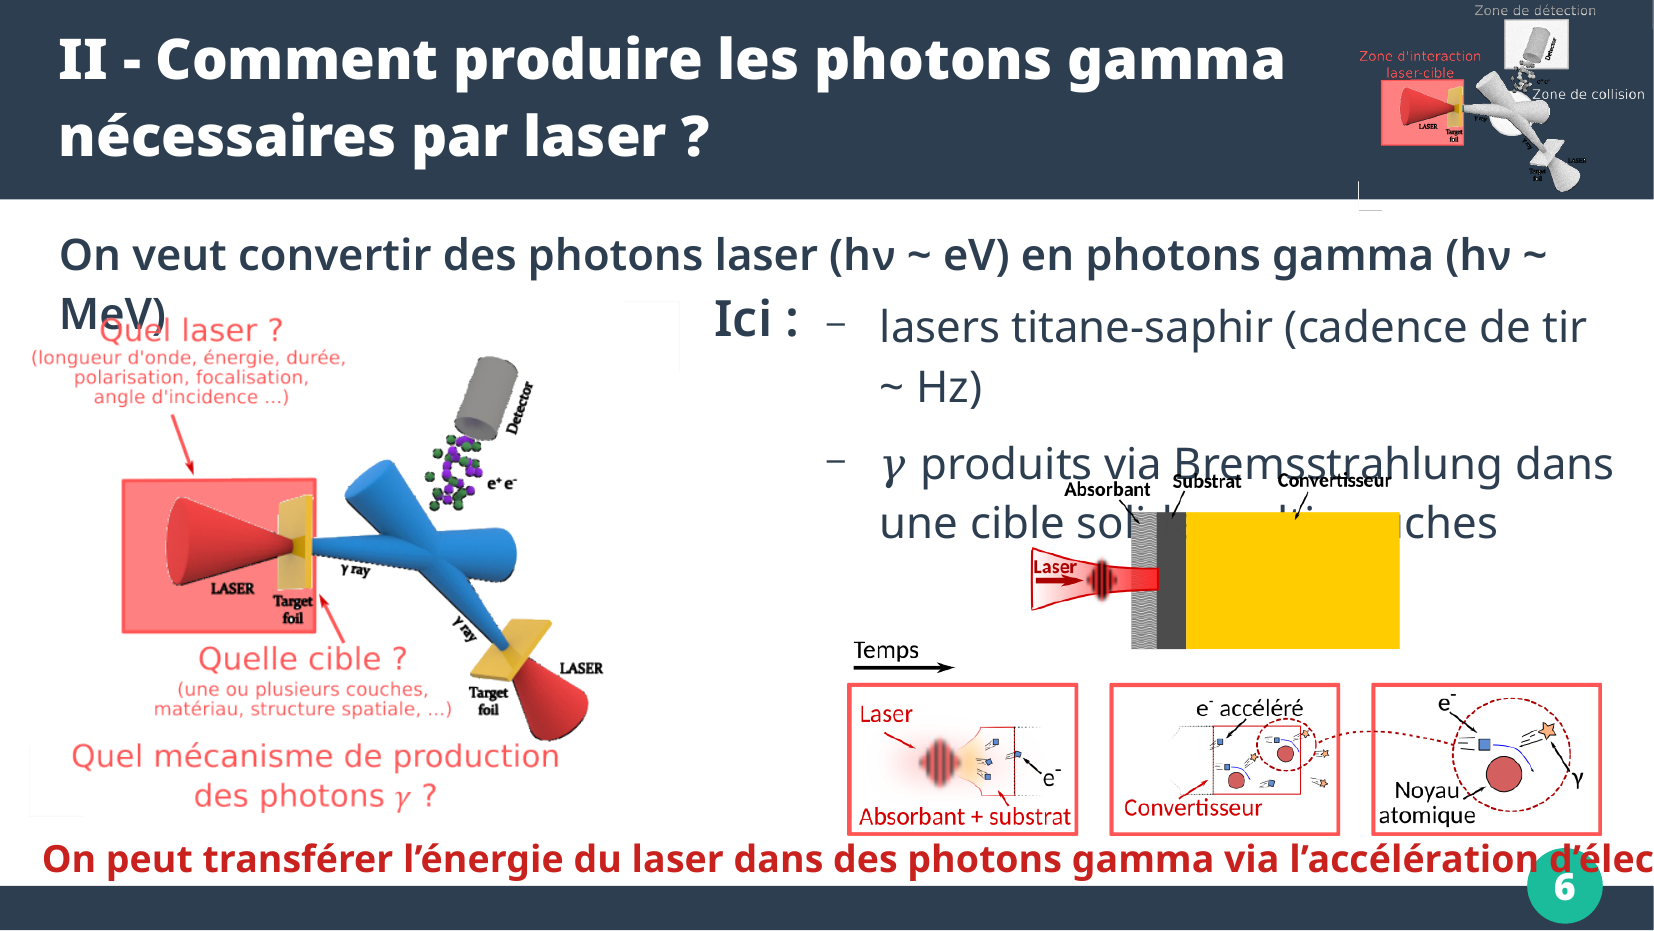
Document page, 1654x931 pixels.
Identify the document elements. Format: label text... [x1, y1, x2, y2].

list Ici : [714, 282, 916, 402]
list On veut convertir des photons laser (hν ~ eV) en photons gamma (hν ~ MeV) [59, 223, 1595, 343]
list lasers titane-saphir (cadence de tir ~ Hz) 𝛾 produits via Bremsstrahlung dans une cible solide multi-couches [738, 236, 1625, 739]
picture [1358, 0, 1653, 211]
title II - Comment produire les photons gamma nécessaires par laser ? [59, 37, 1358, 155]
picture [29, 301, 680, 817]
picture [847, 472, 1602, 836]
text_box On peut transférer l’énergie du laser dans des photons gamma via l’accélération d’élec [27, 826, 1561, 889]
